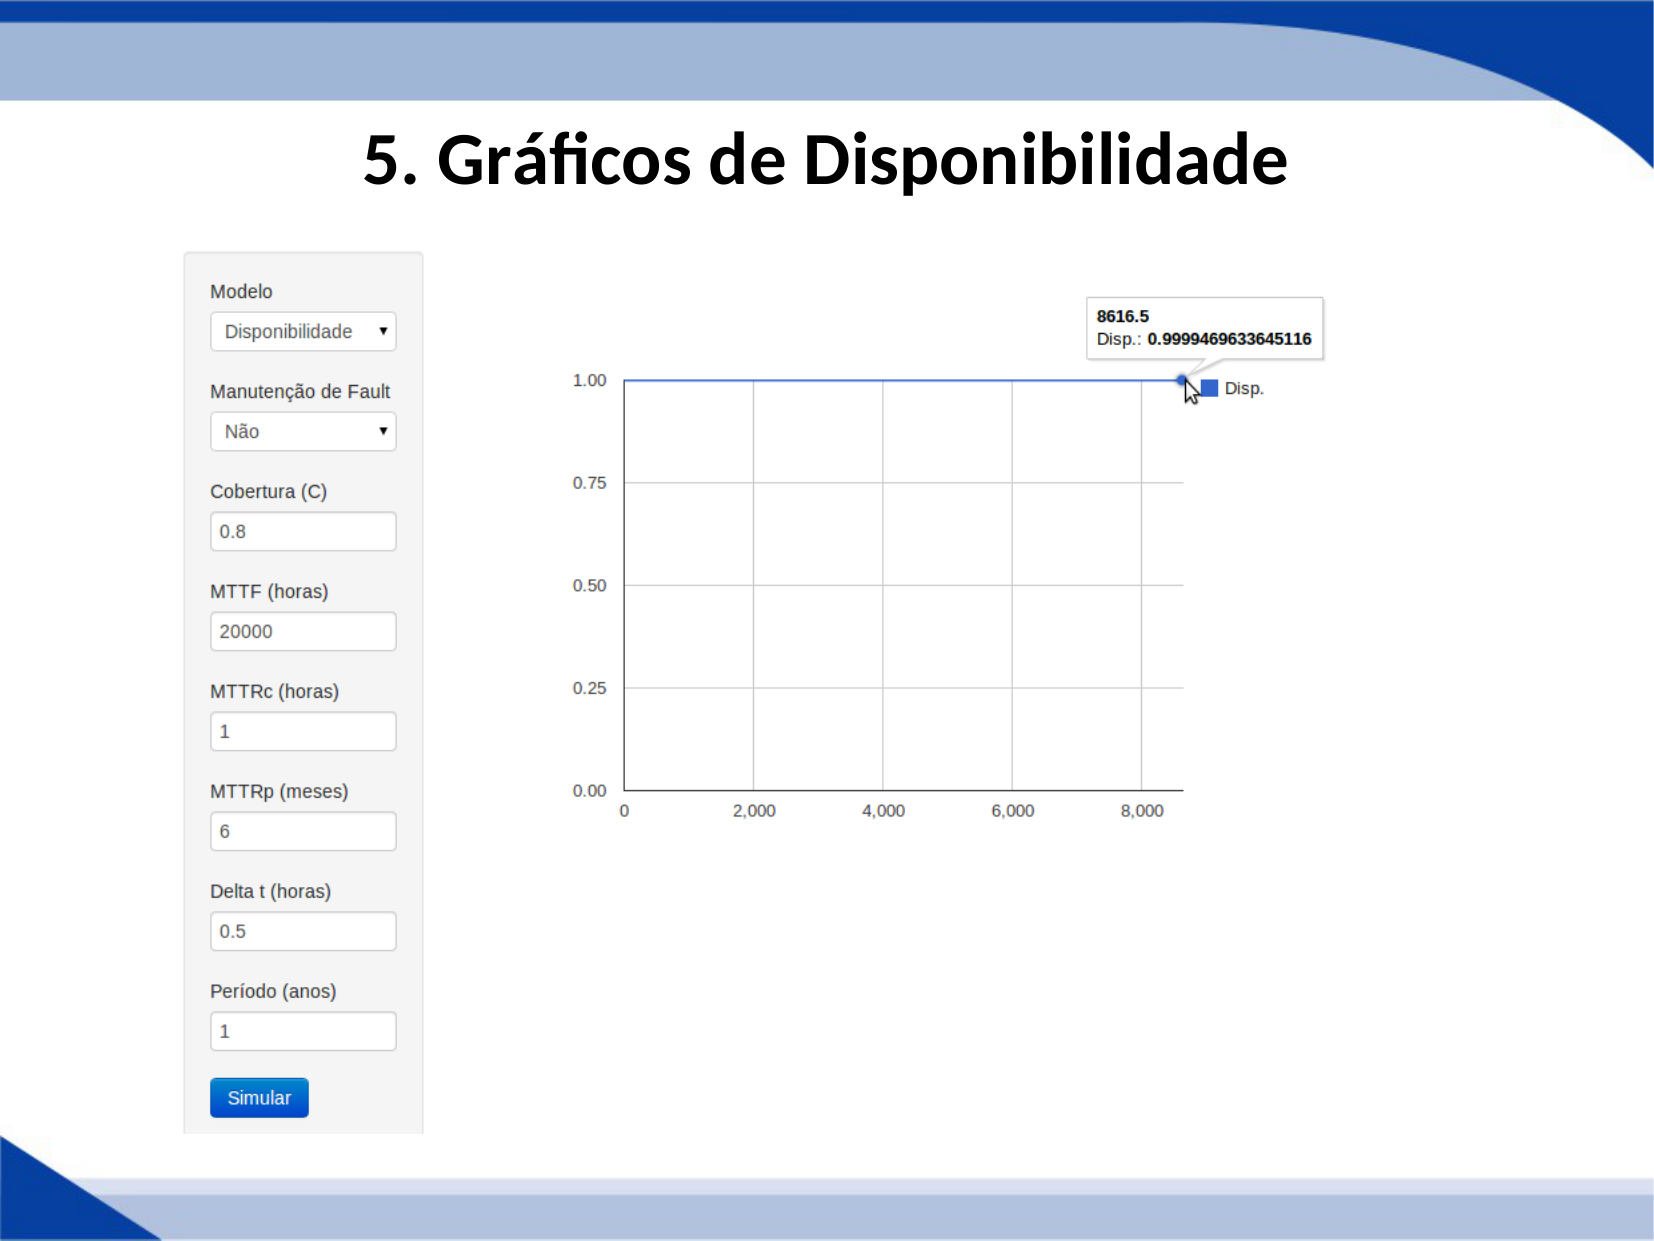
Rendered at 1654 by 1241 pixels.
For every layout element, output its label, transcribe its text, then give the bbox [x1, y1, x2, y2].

picture [0, 0, 1654, 1241]
title 5. Gráficos de Disponibilidade [82, 49, 1571, 257]
